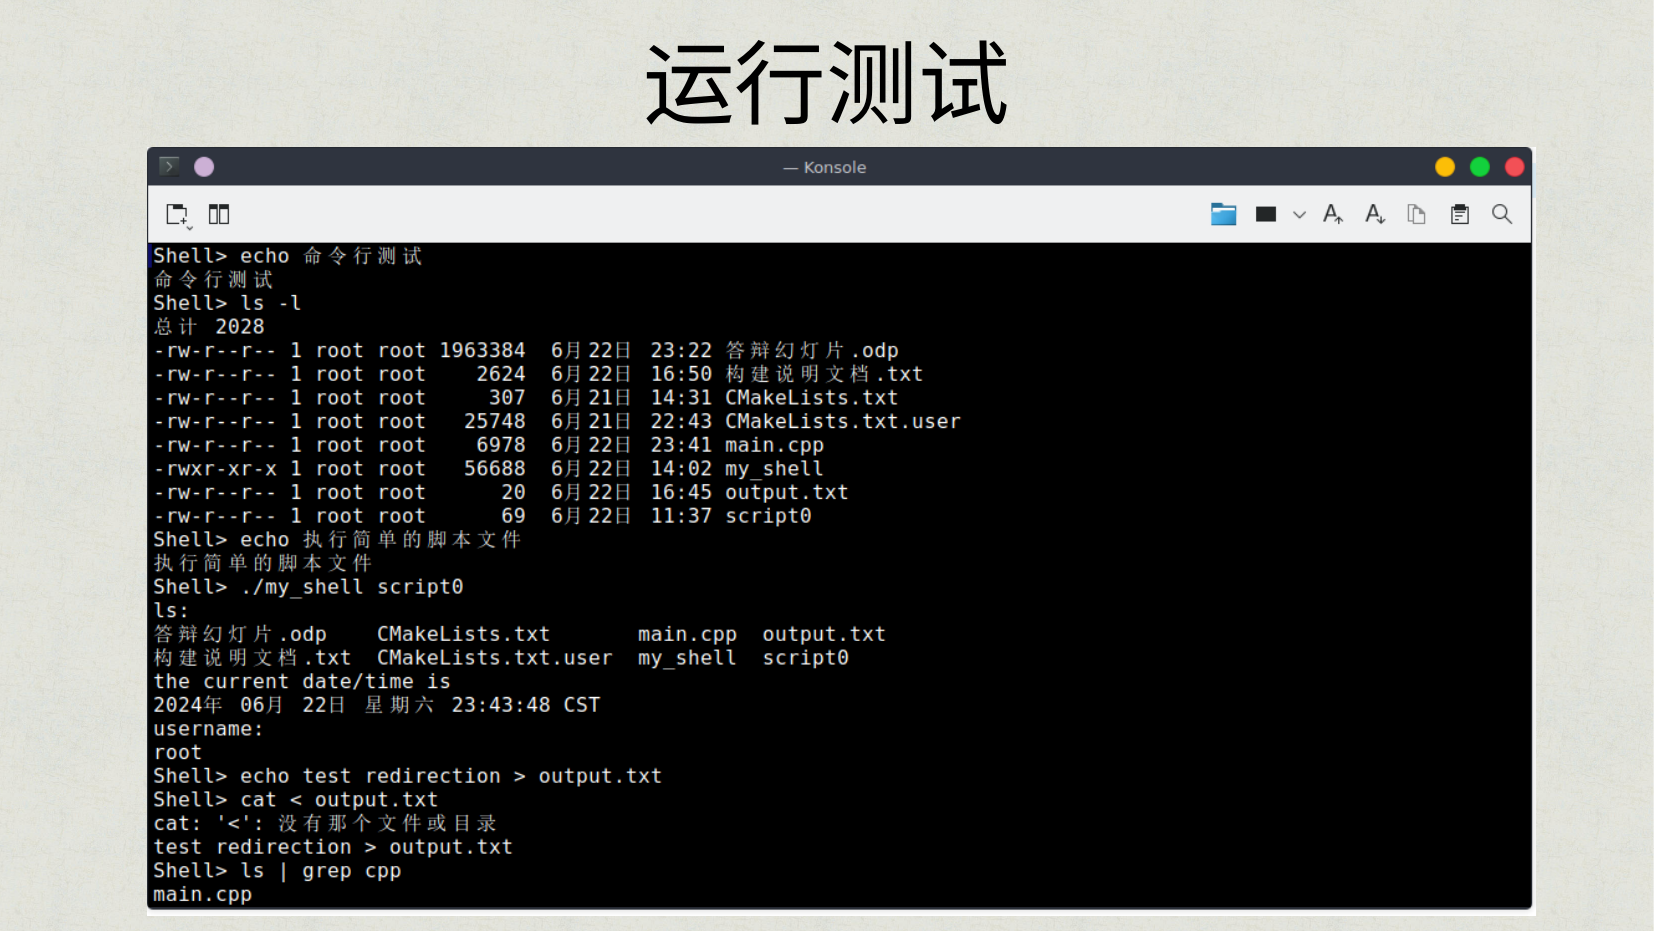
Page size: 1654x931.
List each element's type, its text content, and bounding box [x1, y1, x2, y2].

picture [0, 0, 1654, 931]
title 运行测试 [82, 0, 1571, 156]
